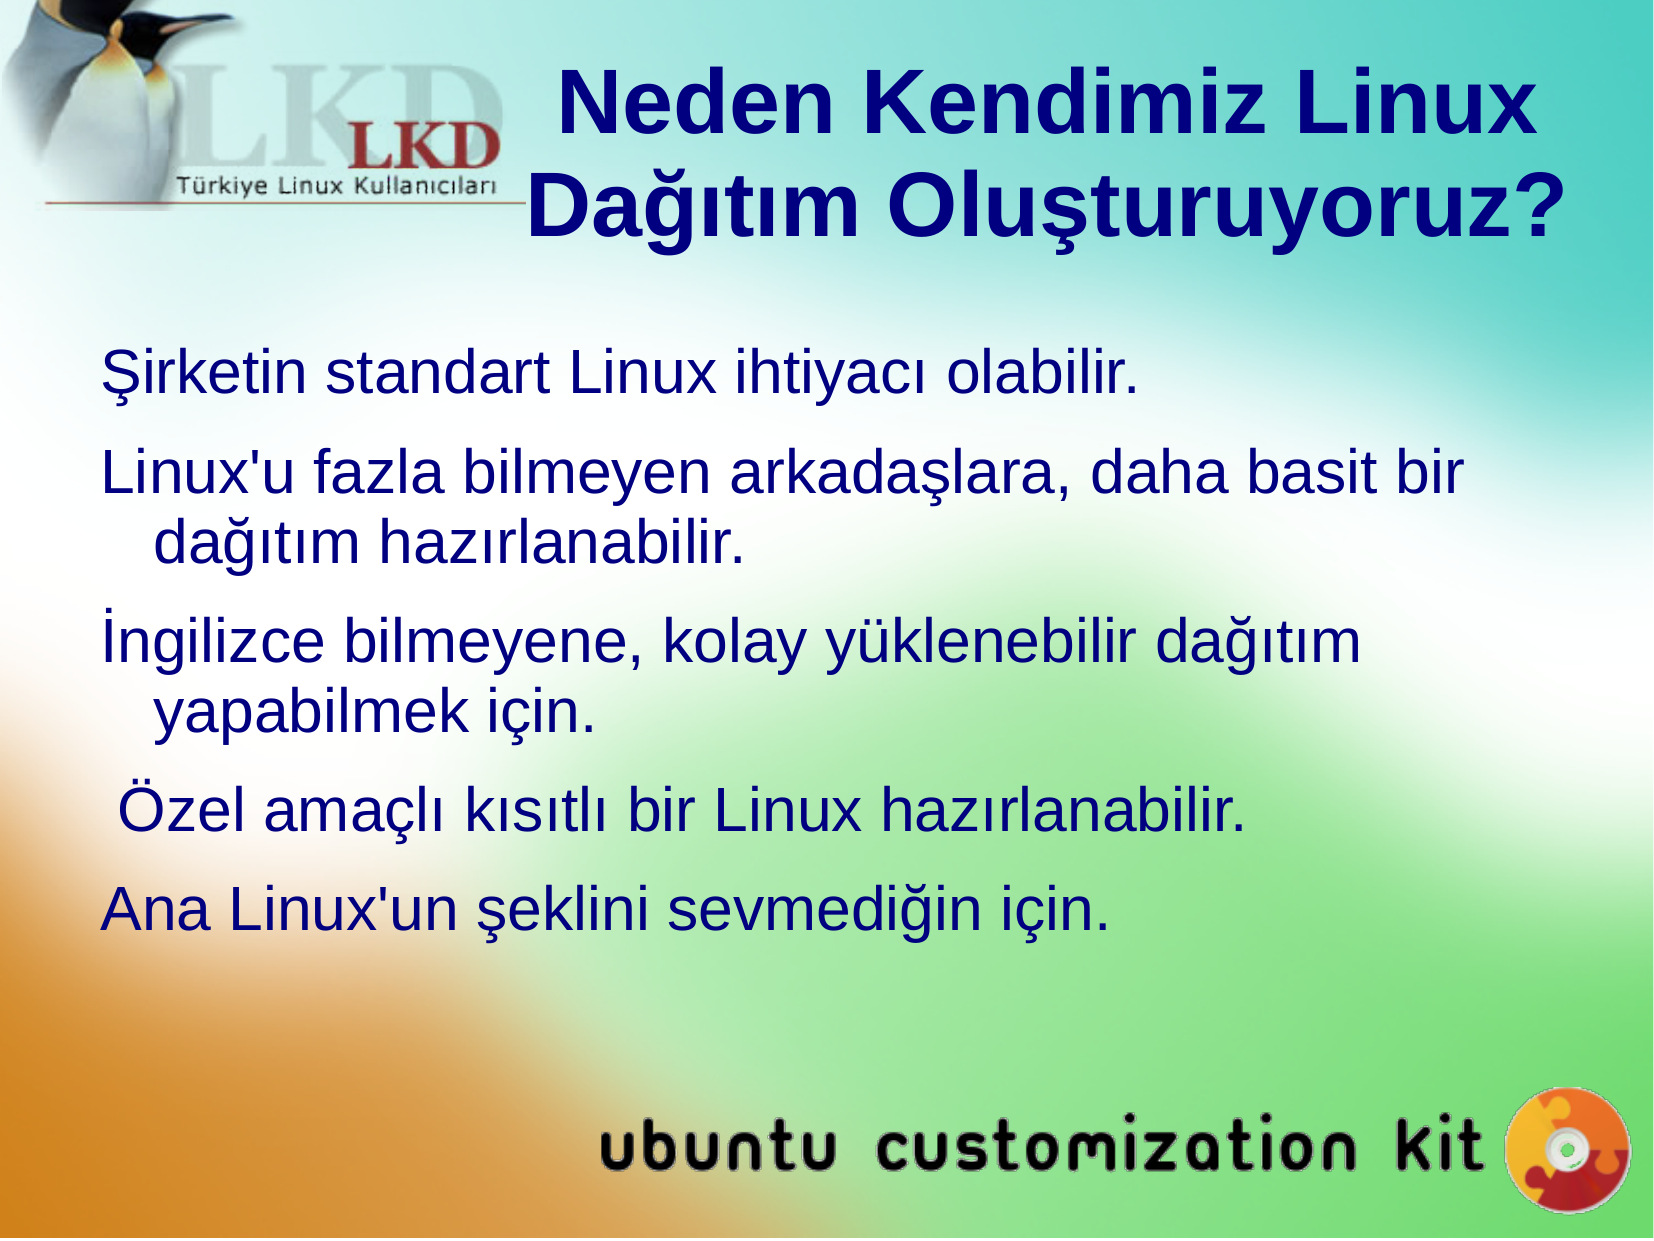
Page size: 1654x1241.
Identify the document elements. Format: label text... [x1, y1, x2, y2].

title Neden Kendimiz Linux Dağıtım Oluşturuyoruz? [525, 49, 1571, 257]
list Şirketin standart Linux ihtiyacı olabilir. Linux'u fazla bilmeyen arkadaşlara, daha basit bir dağıtım hazırlanabilir. İngilizce bilmeyene, kolay yüklenebilir dağıtım yapabilmek için. Özel amaçlı kısıtlı bir Linux hazırlanabilir. Ana Linux'un şeklini sevmediğin için. [82, 337, 1571, 1109]
picture [0, 0, 1654, 1238]
